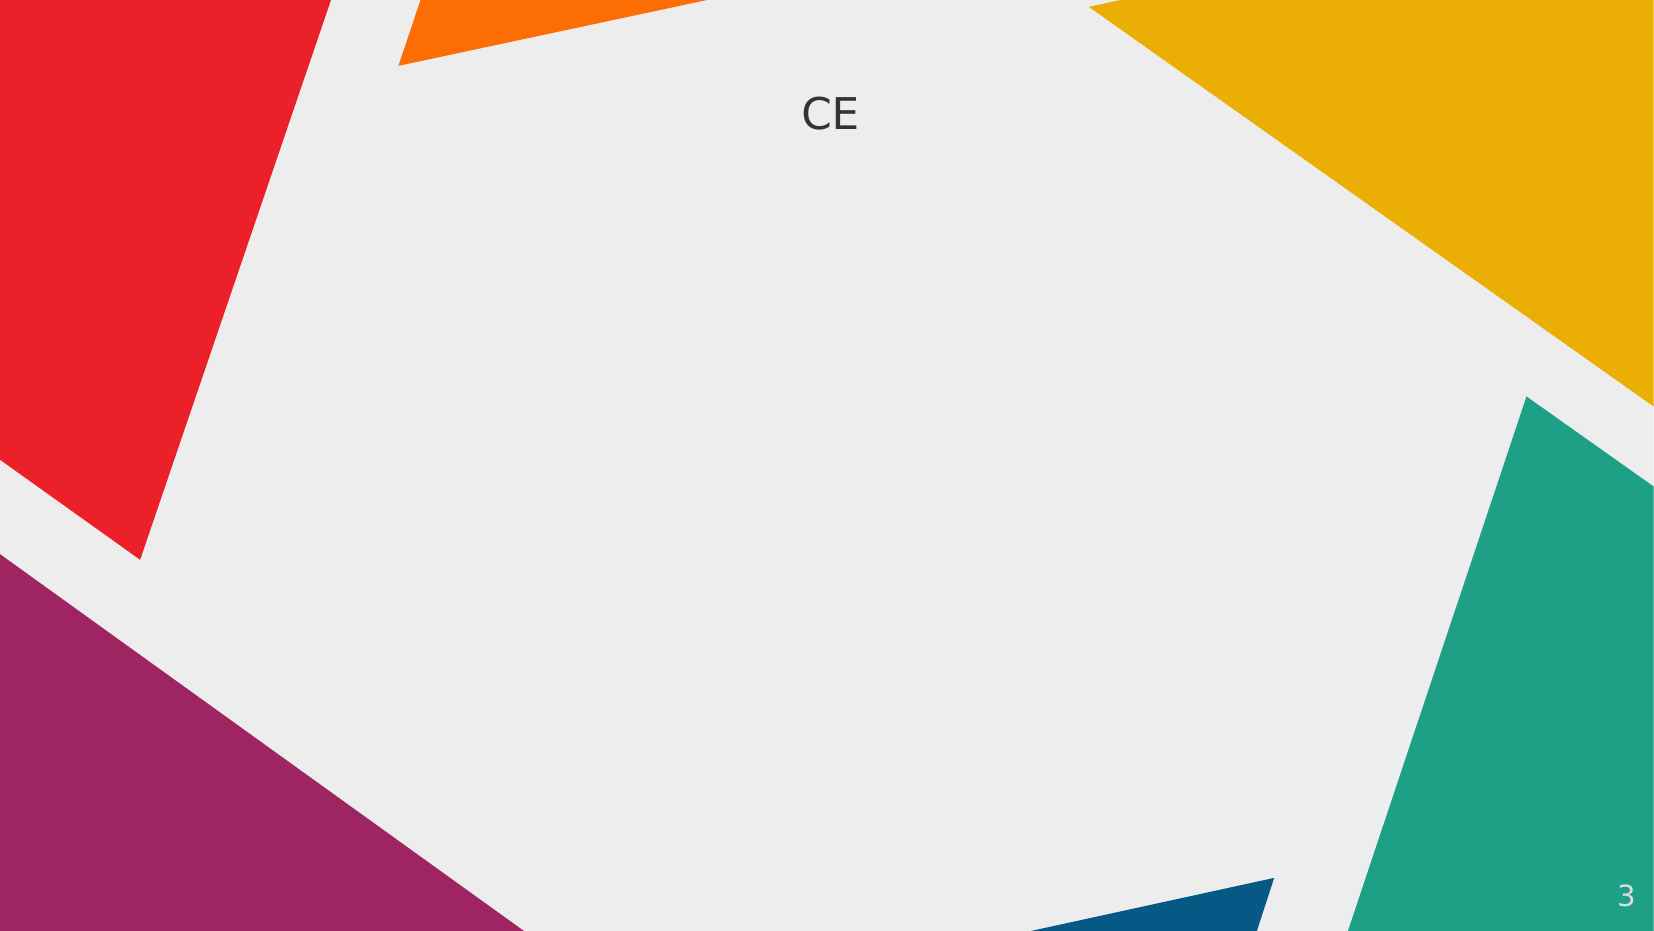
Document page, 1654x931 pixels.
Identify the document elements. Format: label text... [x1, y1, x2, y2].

title CE [289, 37, 1372, 193]
